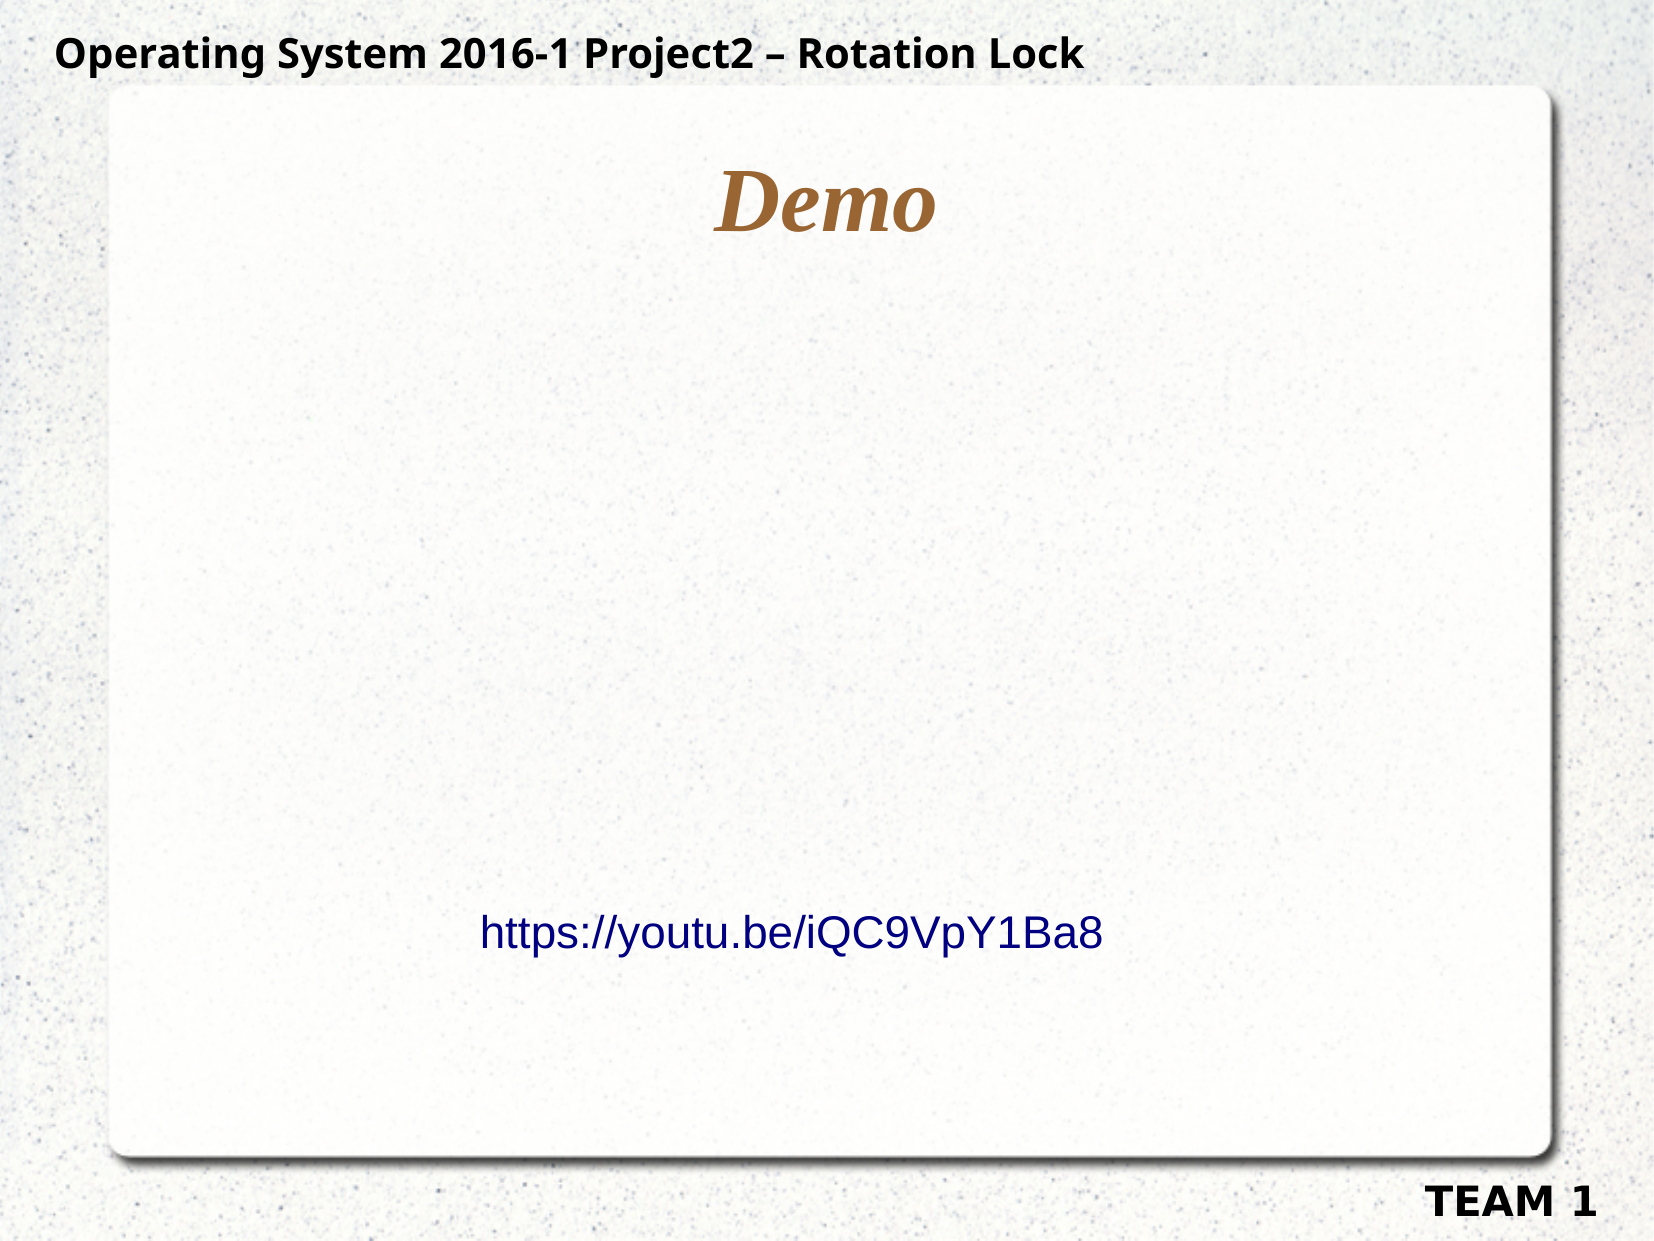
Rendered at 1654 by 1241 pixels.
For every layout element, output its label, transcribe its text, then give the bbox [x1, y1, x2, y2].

text_box TEAM 1 [1410, 1170, 1651, 1234]
title Demo [118, 96, 1536, 304]
text_box https://youtu.be/iQC9VpY1Ba8 [465, 900, 1231, 1021]
picture [0, 0, 1654, 1241]
text_box Operating System 2016-1 Project2 – Rotation Lock [39, 16, 1195, 82]
